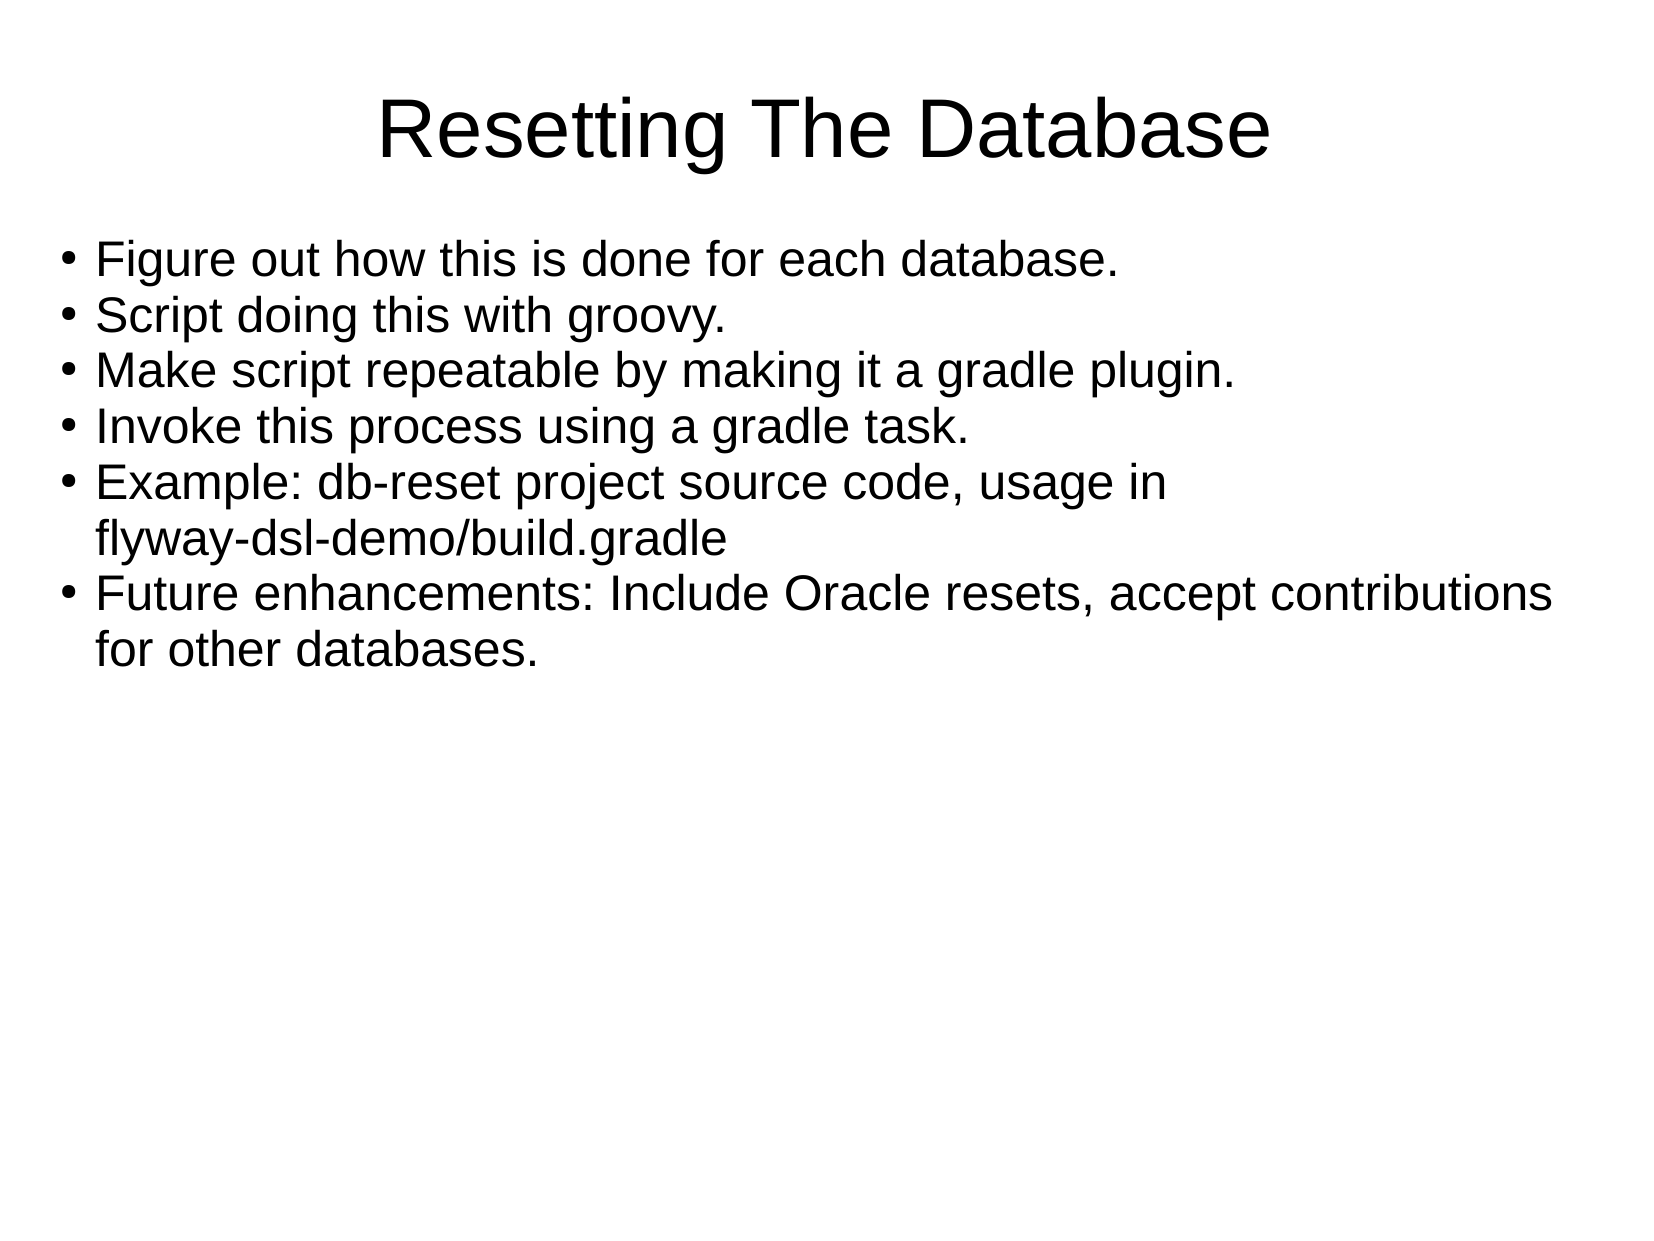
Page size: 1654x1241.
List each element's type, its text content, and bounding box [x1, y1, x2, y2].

text_box Resetting The Database Figure out how this is done for each database. Script doing this with groovy. Make script repeatable by making it a gradle plugin. Invoke this process using a gradle task. Example: db-reset project source code, usage in flyway-dsl-demo/build.gradle Future enhancements: Include Oracle resets, accept contributions for other databases. [45, 75, 1606, 1126]
